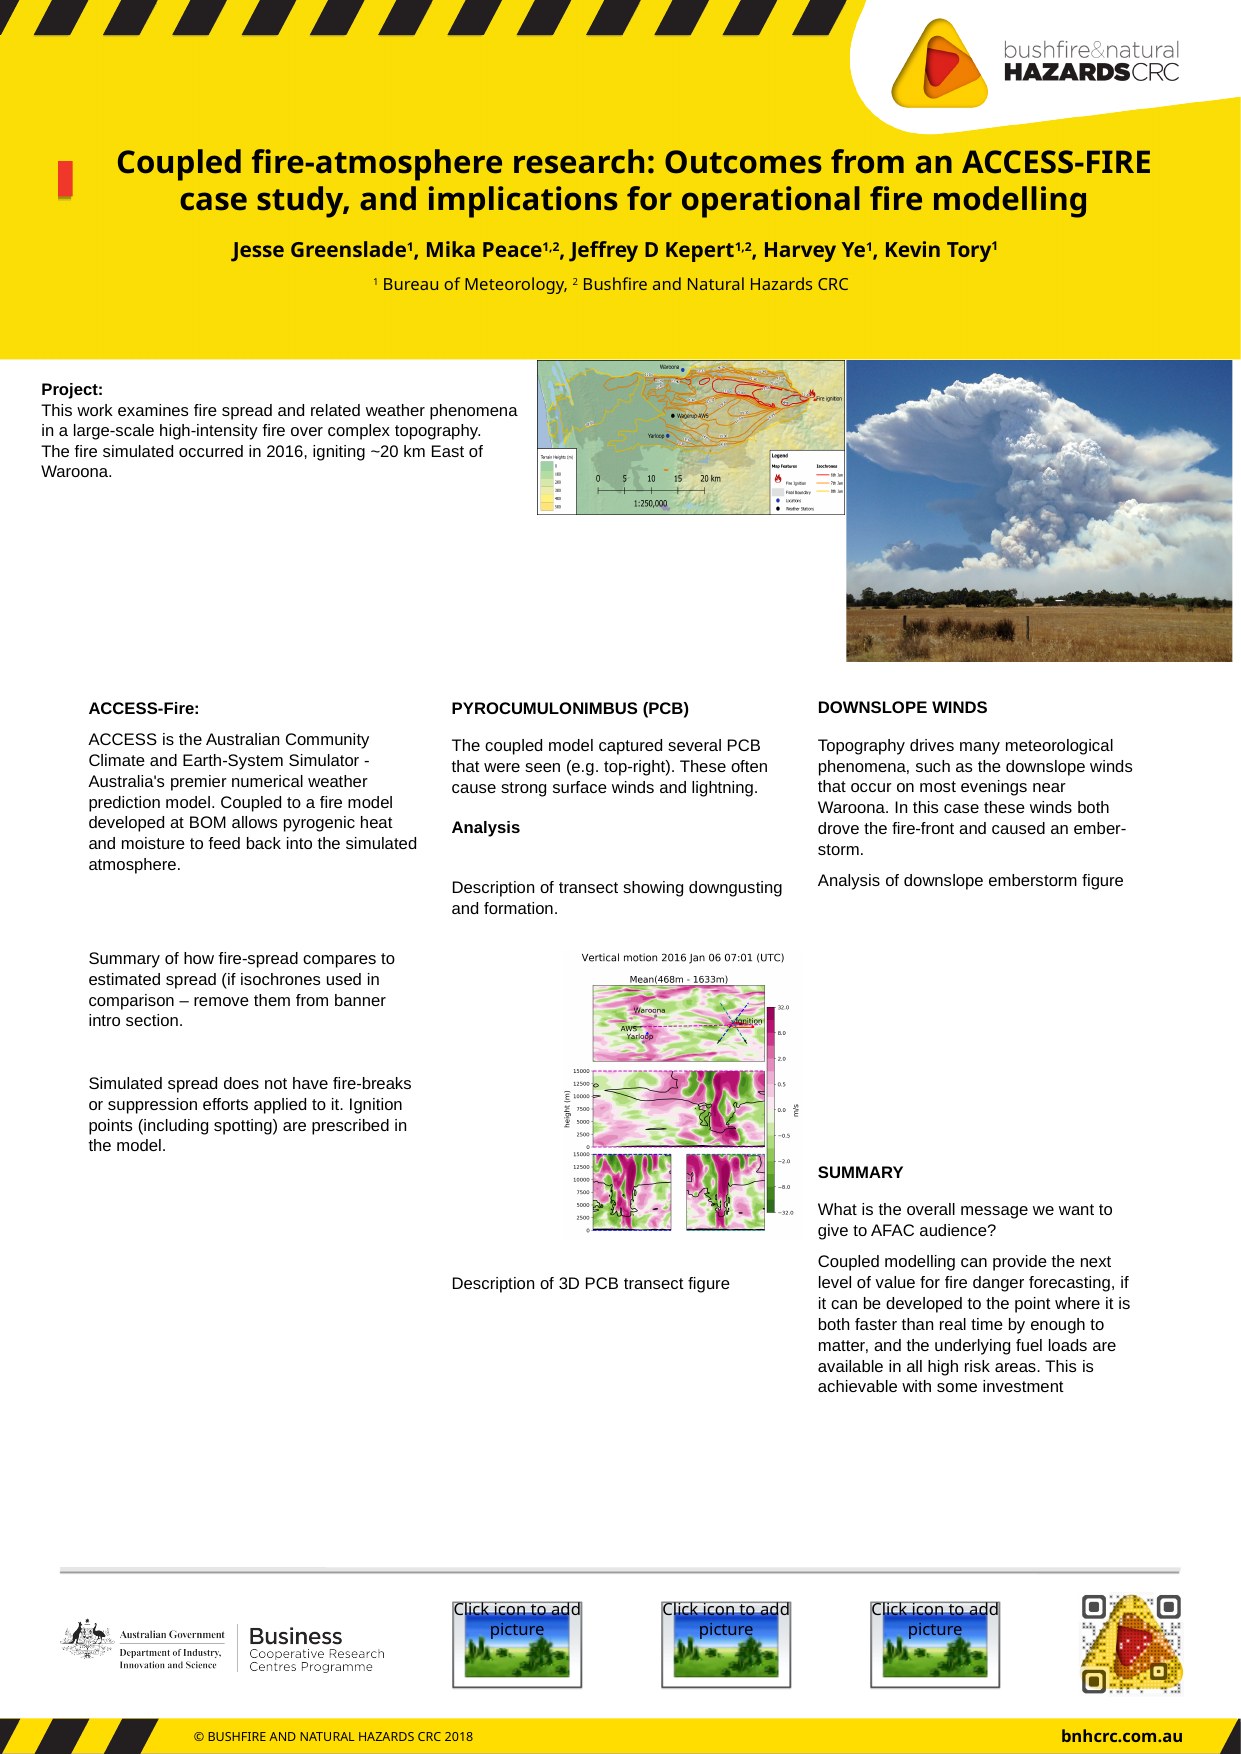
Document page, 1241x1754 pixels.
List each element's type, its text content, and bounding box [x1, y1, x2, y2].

picture [657, 1598, 796, 1692]
text_box ACCESS-Fire: ACCESS is the Australian Community Climate and Earth-System Simulator - Australia's premier numerical weather prediction model. Coupled to a fire model developed at BOM allows pyrogenic heat and moisture to feed back into the simulated atmosphere. Summary of how fire-spread compares to estimated spread (if isochrones used in comparison – remove them from banner intro section. Simulated spread does not have fire-breaks or suppression efforts applied to it. Ignition points (including spotting) are prescribed in the model. [73, 696, 423, 1187]
picture [866, 1598, 1005, 1692]
title Coupled fire-atmosphere research: Outcomes from an ACCESS-FIRE case study, and implications for operational fire modelling [88, 141, 1181, 221]
picture [563, 950, 803, 1241]
text_box Pyrocumulonimbus (PCB) The coupled model captured several PCB that were seen (e.g. top-right). These often cause strong surface winds and lightning. Analysis Description of transect showing downgusting and formation. Description of 3D PCB transect figure [436, 696, 786, 1293]
text_box Project: This work examines fire spread and related weather phenomena in a large-scale high-intensity fire over complex topography. The fire simulated occurred in 2016, igniting ~20 km East of Waroona. [41, 377, 810, 692]
picture [448, 1598, 587, 1692]
picture [0, 0, 1241, 662]
text_box Downslope winds Topography drives many meteorological phenomena, such as the downslope winds that occur on most evenings near Waroona. In this case these winds both drove the fire-front and caused an ember-storm. Analysis of downslope emberstorm figure Summary What is the overall message we want to give to AFAC audience? Coupled modelling can provide the next level of value for fire danger forecasting, if it can be developed to the point where it is both faster than real time by enough to matter, and the underlying fuel loads are available in all high risk areas. This is achievable with some investment [803, 696, 1152, 1397]
picture [60, 1618, 384, 1673]
text_box Jesse Greenslade1, Mika Peace1,2, Jeffrey D Kepert1,2, Harvey Ye1, Kevin Tory1 1 Bureau of Meteorology, 2 Bushfire and Natural Hazards CRC [79, 236, 1143, 295]
picture [1078, 1592, 1184, 1697]
